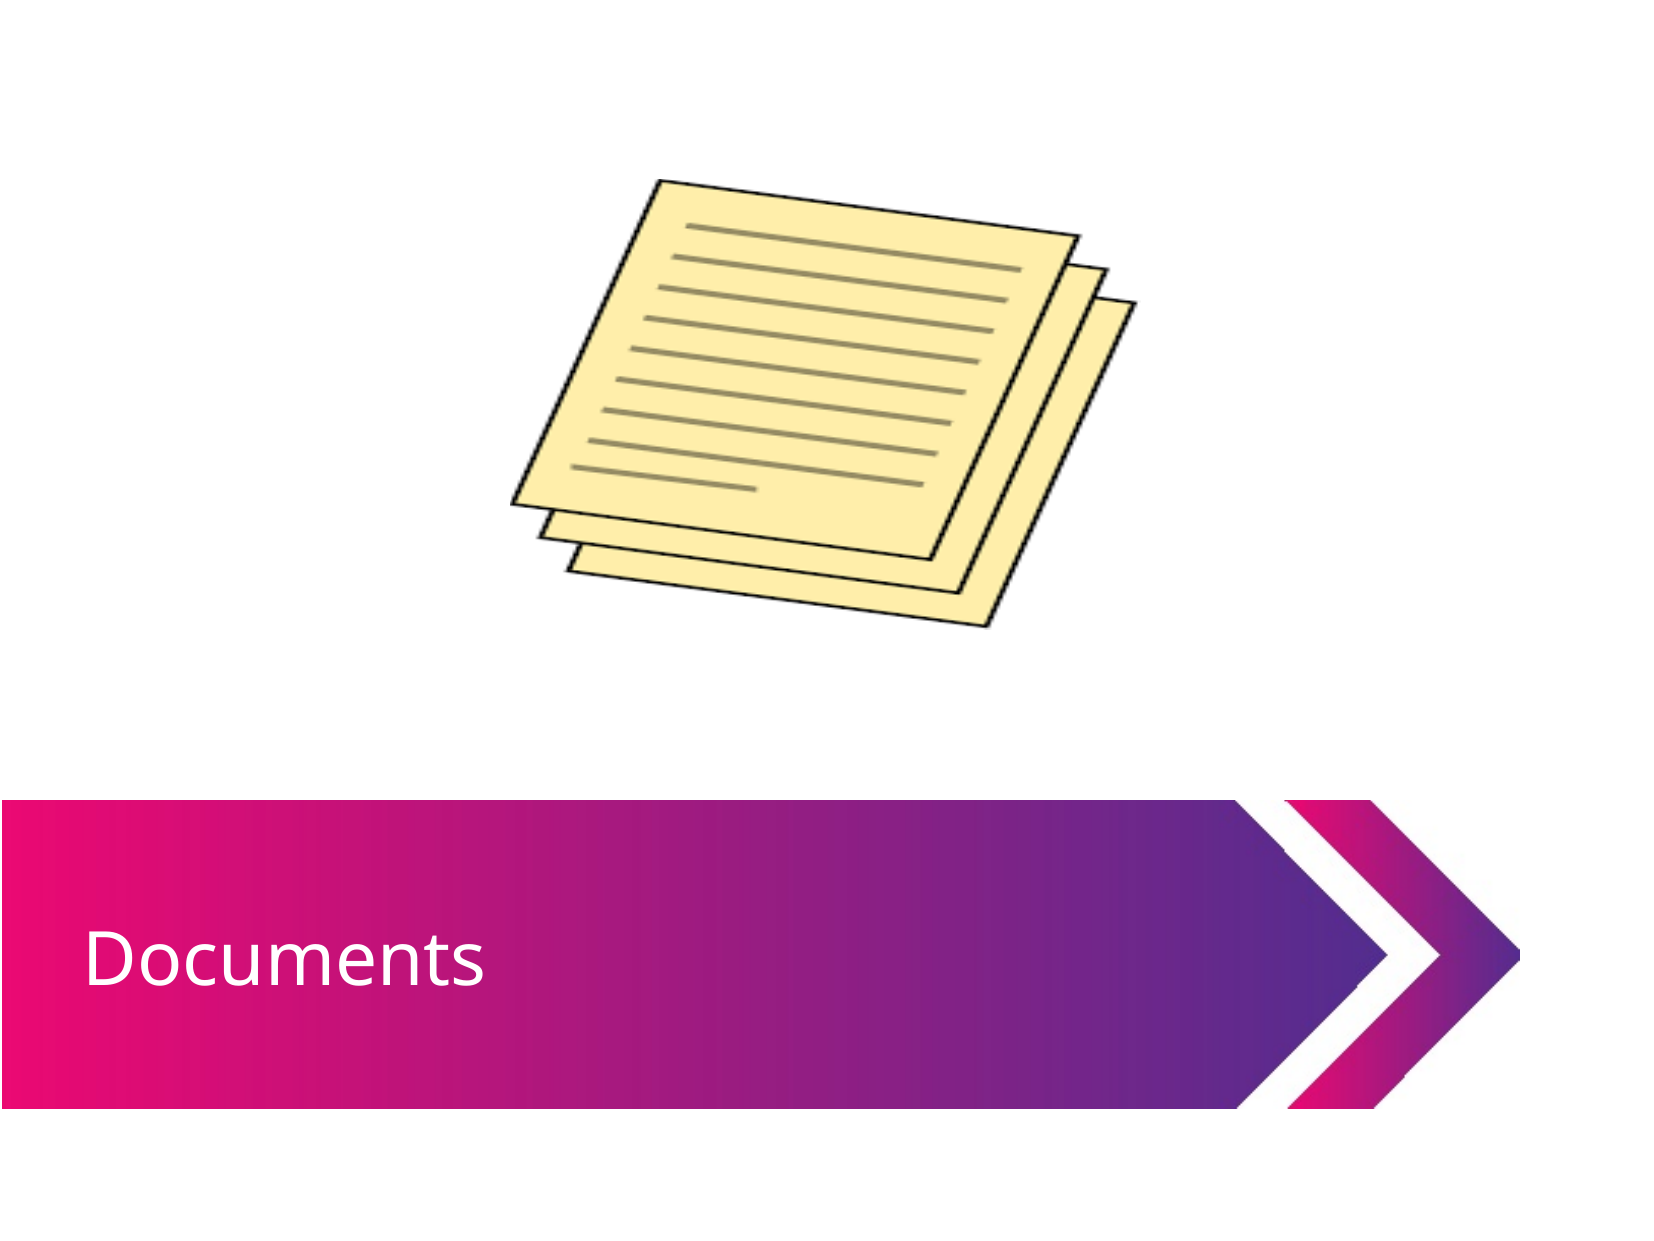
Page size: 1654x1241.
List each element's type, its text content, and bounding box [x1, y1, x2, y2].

picture [2, 800, 1520, 1109]
title Documents [82, 852, 1396, 1060]
picture [510, 179, 1141, 631]
